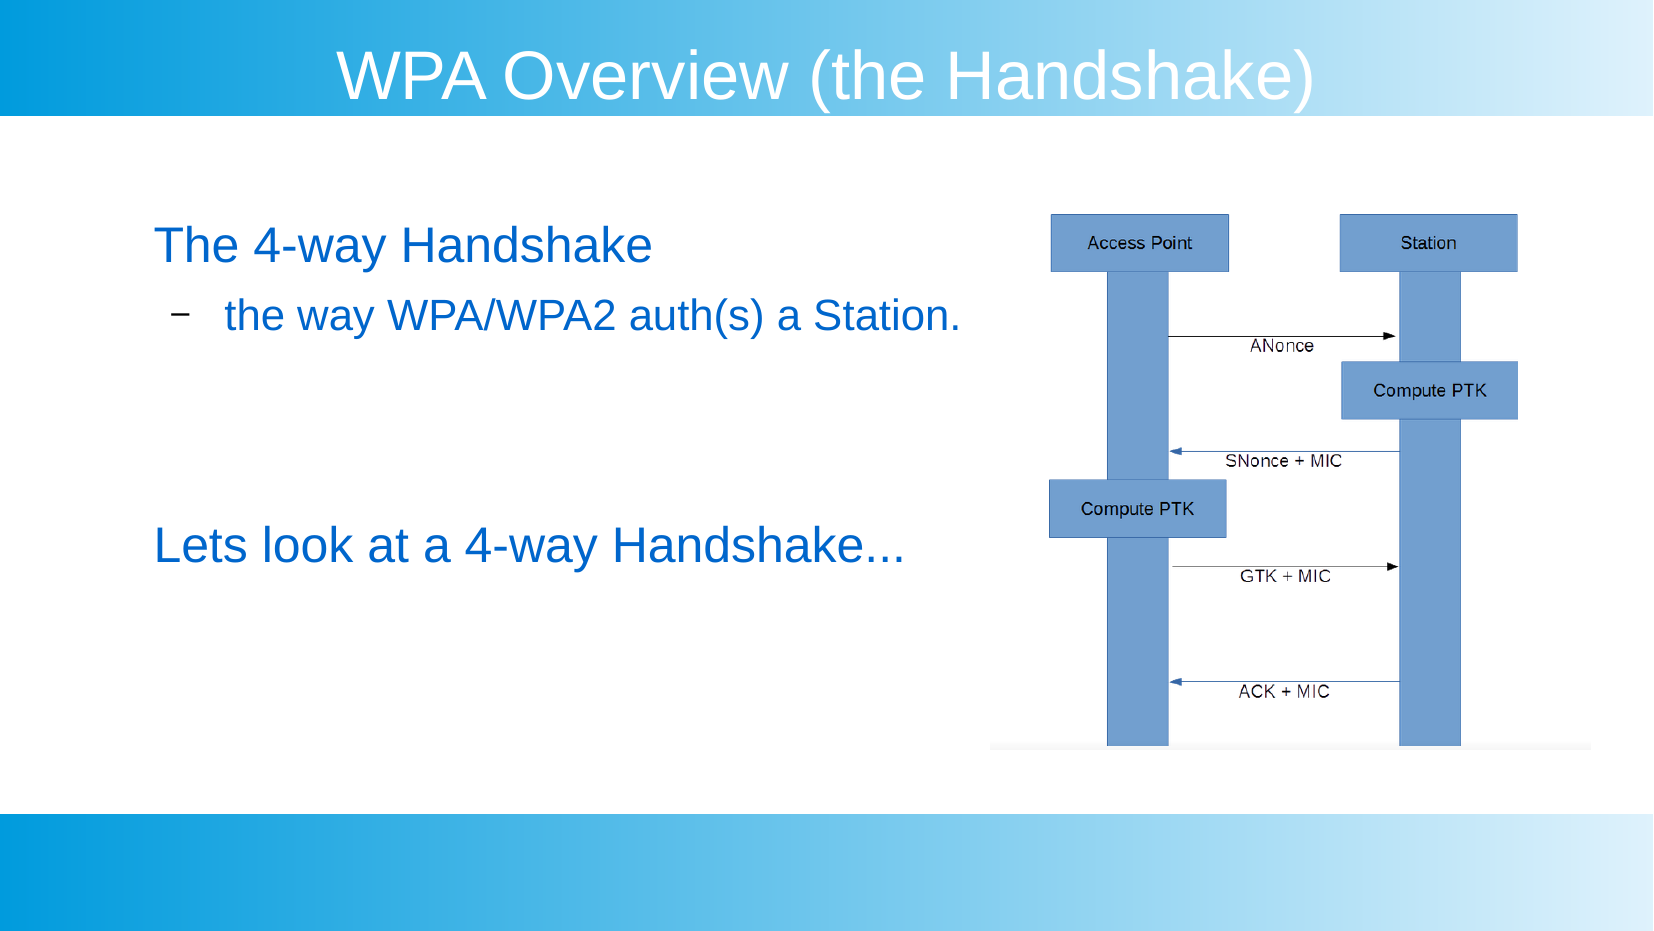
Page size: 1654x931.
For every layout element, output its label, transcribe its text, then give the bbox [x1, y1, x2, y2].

title WPA Overview (the Handshake) [82, 37, 1571, 116]
list The 4-way Handshake the way WPA/WPA2 auth(s) a Station. Lets look at a 4-way Handshake... [82, 217, 976, 758]
picture [990, 210, 1591, 751]
